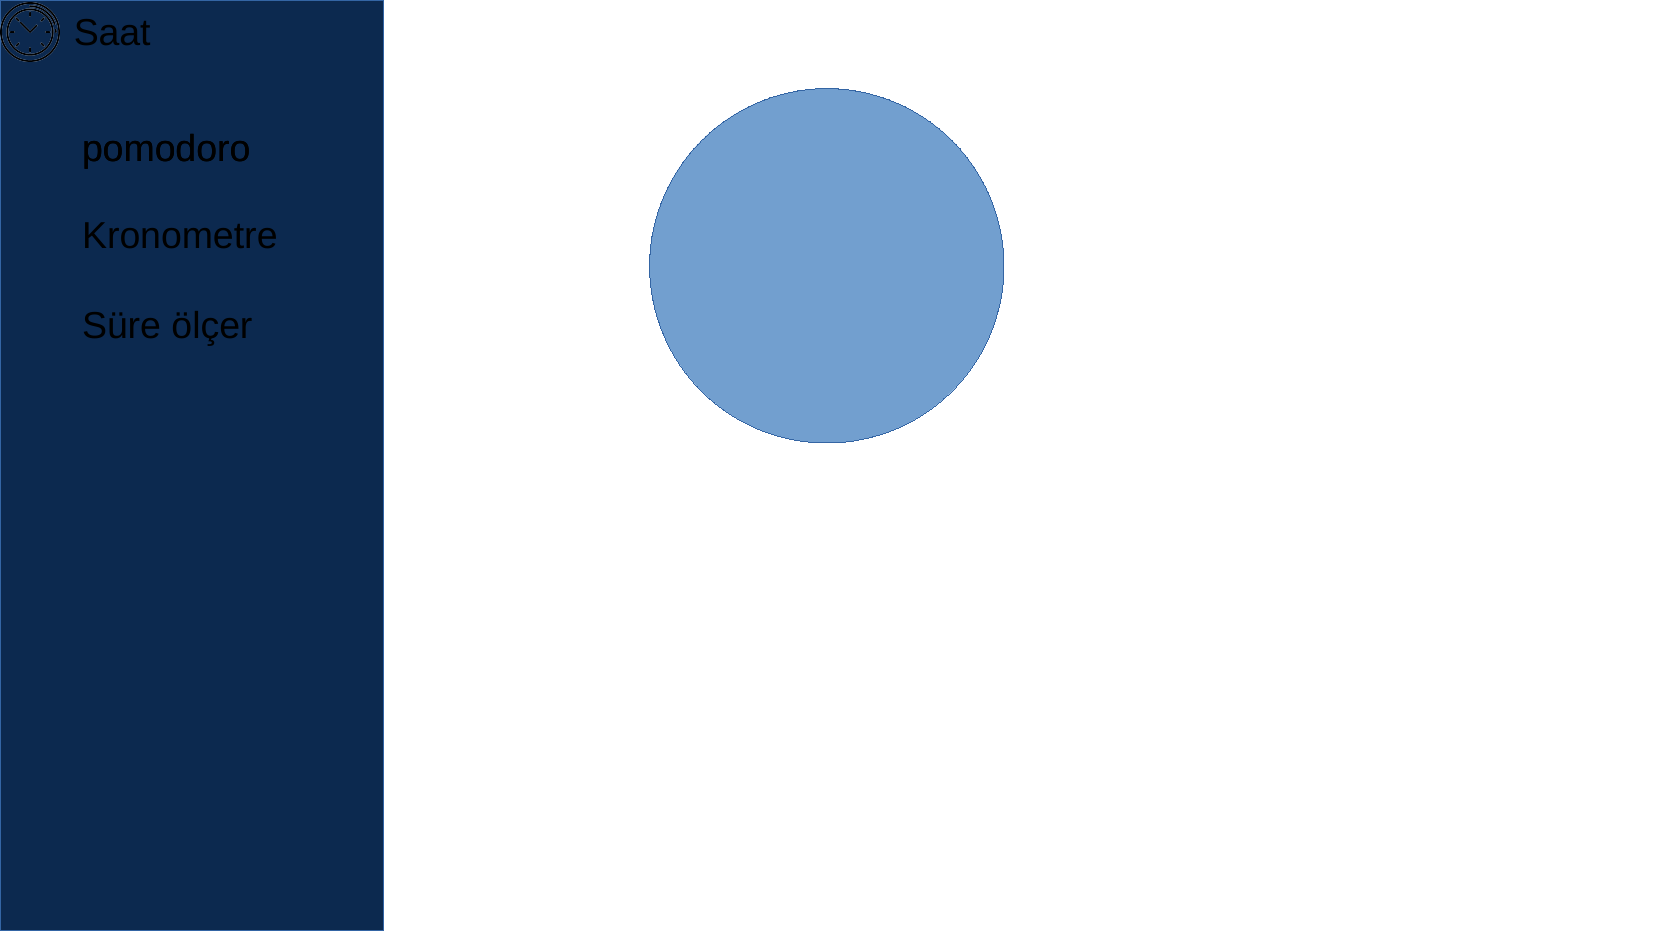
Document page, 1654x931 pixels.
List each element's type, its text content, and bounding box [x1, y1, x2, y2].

text_box [649, 88, 1004, 443]
text_box Süre ölçer [67, 297, 325, 355]
text_box Kronometre [67, 206, 325, 266]
text_box [0, 0, 384, 931]
picture [0, 2, 60, 62]
text_box Saat [60, 4, 166, 62]
text_box pomodoro [67, 120, 266, 178]
